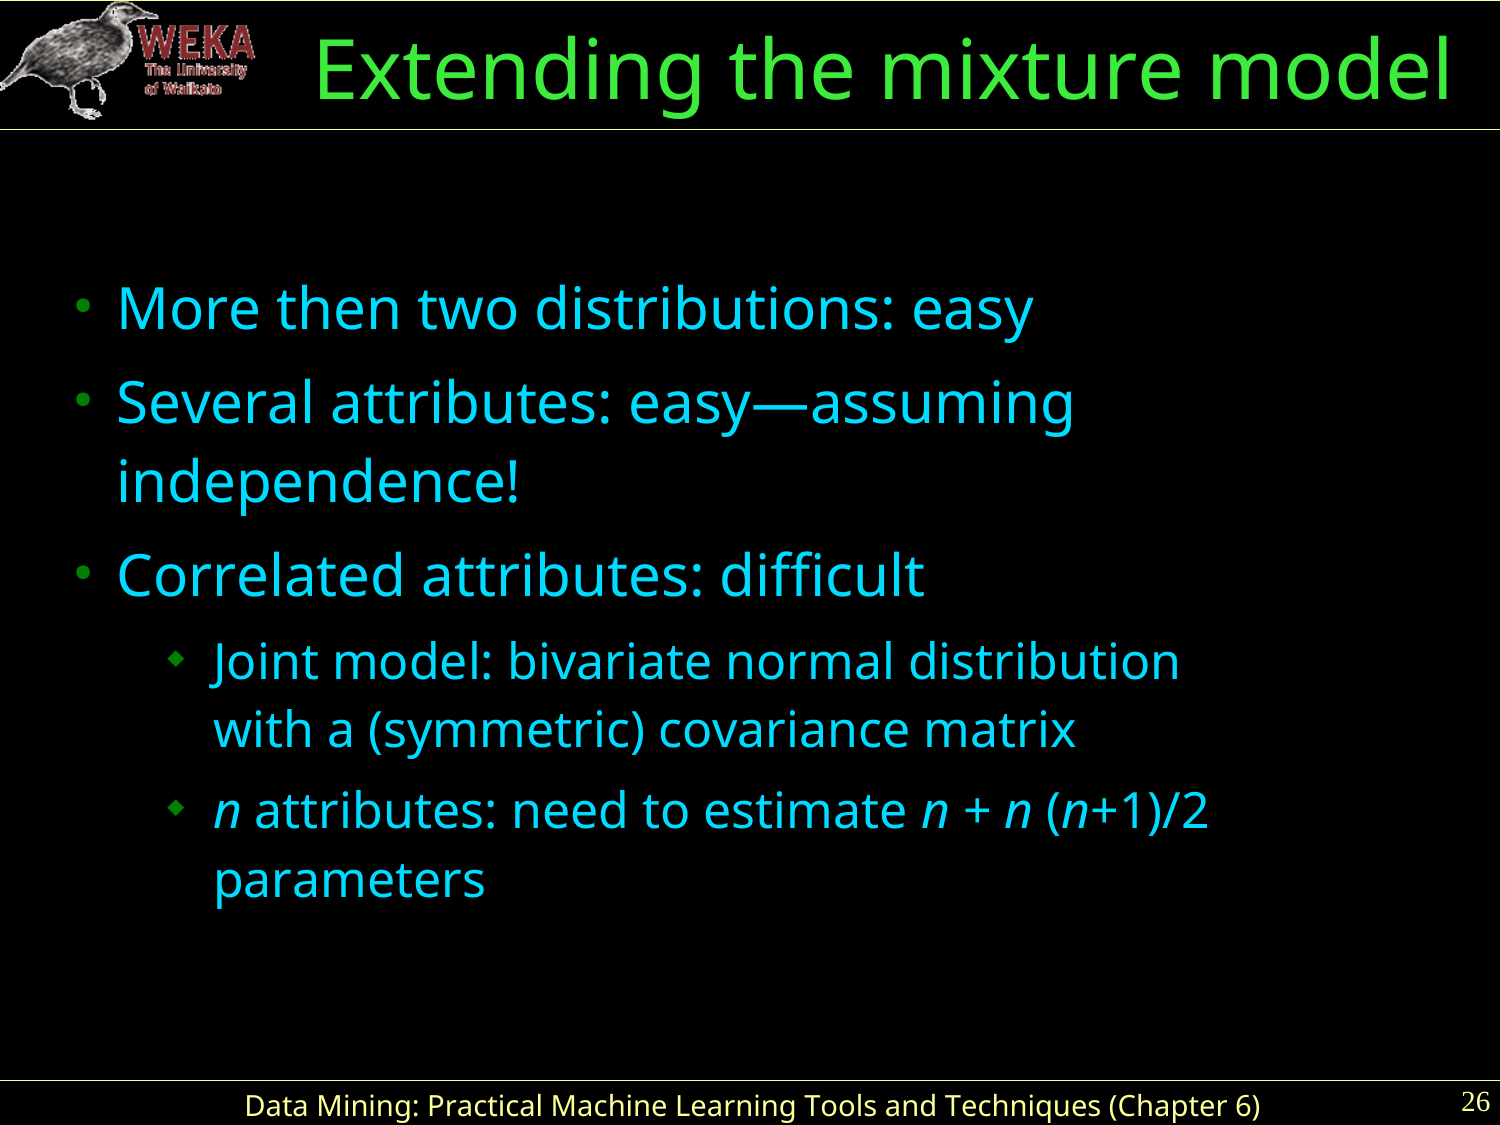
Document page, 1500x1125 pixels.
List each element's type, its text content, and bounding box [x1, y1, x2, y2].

title Extending the mixture model [297, 0, 1500, 148]
picture [0, 1, 266, 129]
list More then two distributions: easy Several attributes: easy—assuming independence! Correlated attributes: difficult Joint model: bivariate normal distribution with a (symmetric) covariance matrix n attributes: need to estimate n + n (n+1)/2 parameters [59, 260, 1477, 936]
